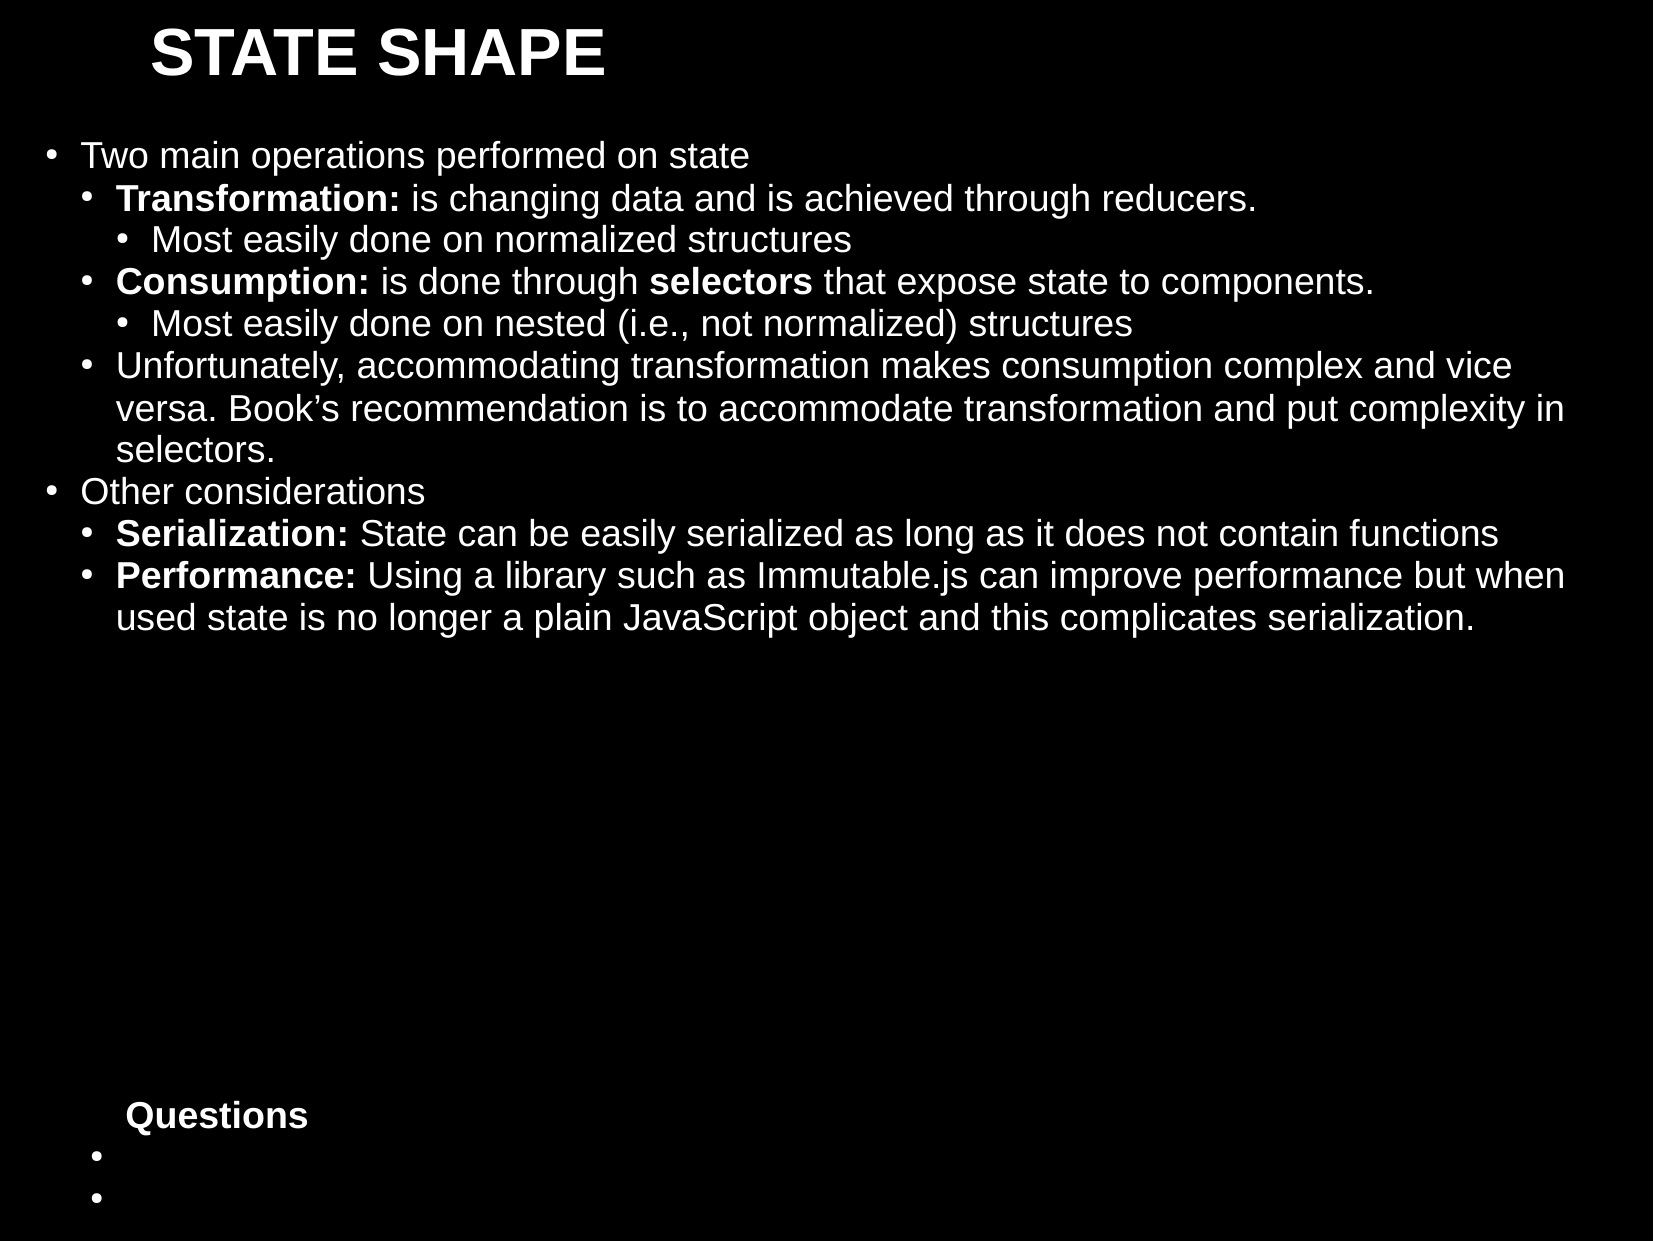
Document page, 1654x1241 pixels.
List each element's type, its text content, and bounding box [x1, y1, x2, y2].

text_box Questions [90, 1095, 1561, 1222]
text_box Two main operations performed on state Transformation: is changing data and is achieved through reducers. Most easily done on normalized structures Consumption: is done through selectors that expose state to components. Most easily done on nested (i.e., not normalized) structures Unfortunately, accommodating transformation makes consumption complex and vice versa. Book’s recommendation is to accommodate transformation and put complexity in selectors. Other considerations Serialization: State can be easily serialized as long as it does not contain functions Performance: Using a library such as Immutable.js can improve performance but when used state is no longer a plain JavaScript object and this complicates serialization. [45, 135, 1606, 849]
text_box STATE SHAPE [150, 15, 1501, 90]
